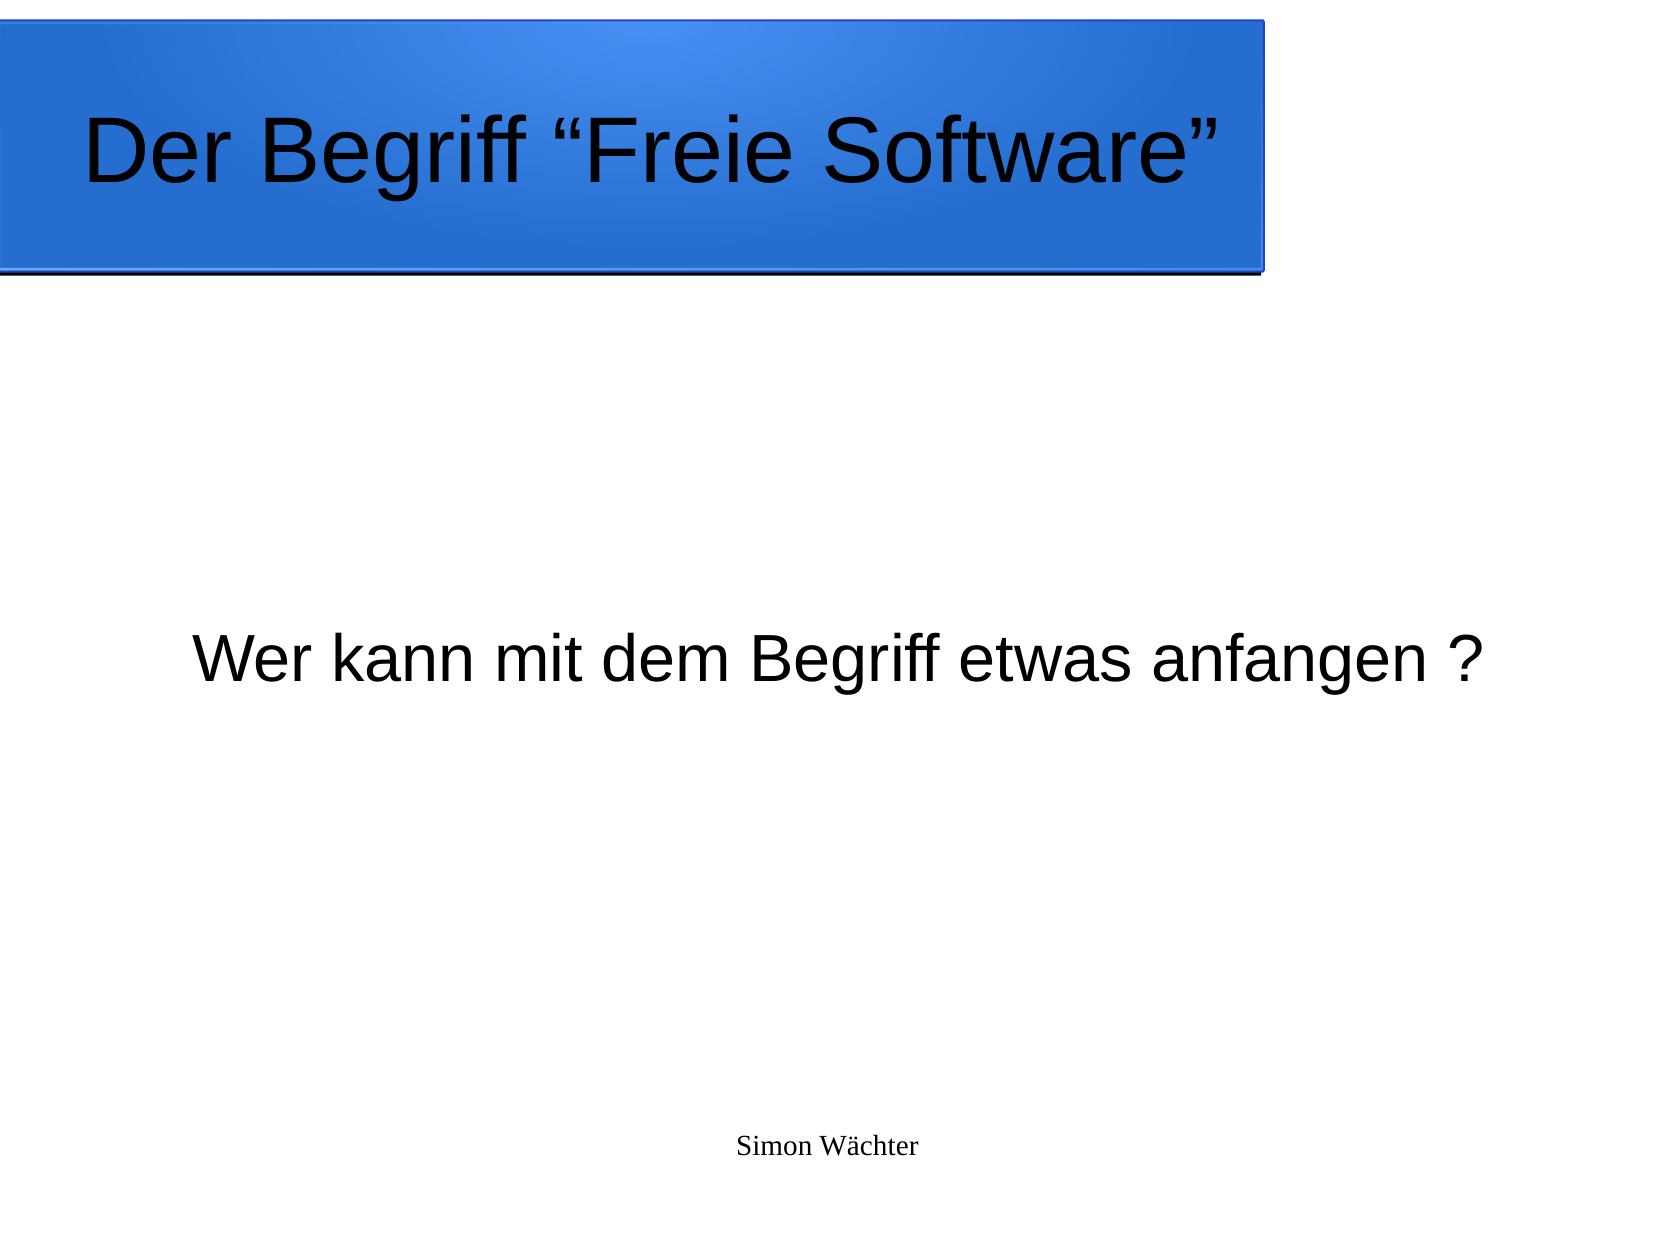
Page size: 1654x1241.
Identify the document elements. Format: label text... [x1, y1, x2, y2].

subtitle Wer kann mit dem Begriff etwas anfangen ? [82, 299, 1571, 1019]
title Der Begriff “Freie Software” [82, 47, 1235, 252]
